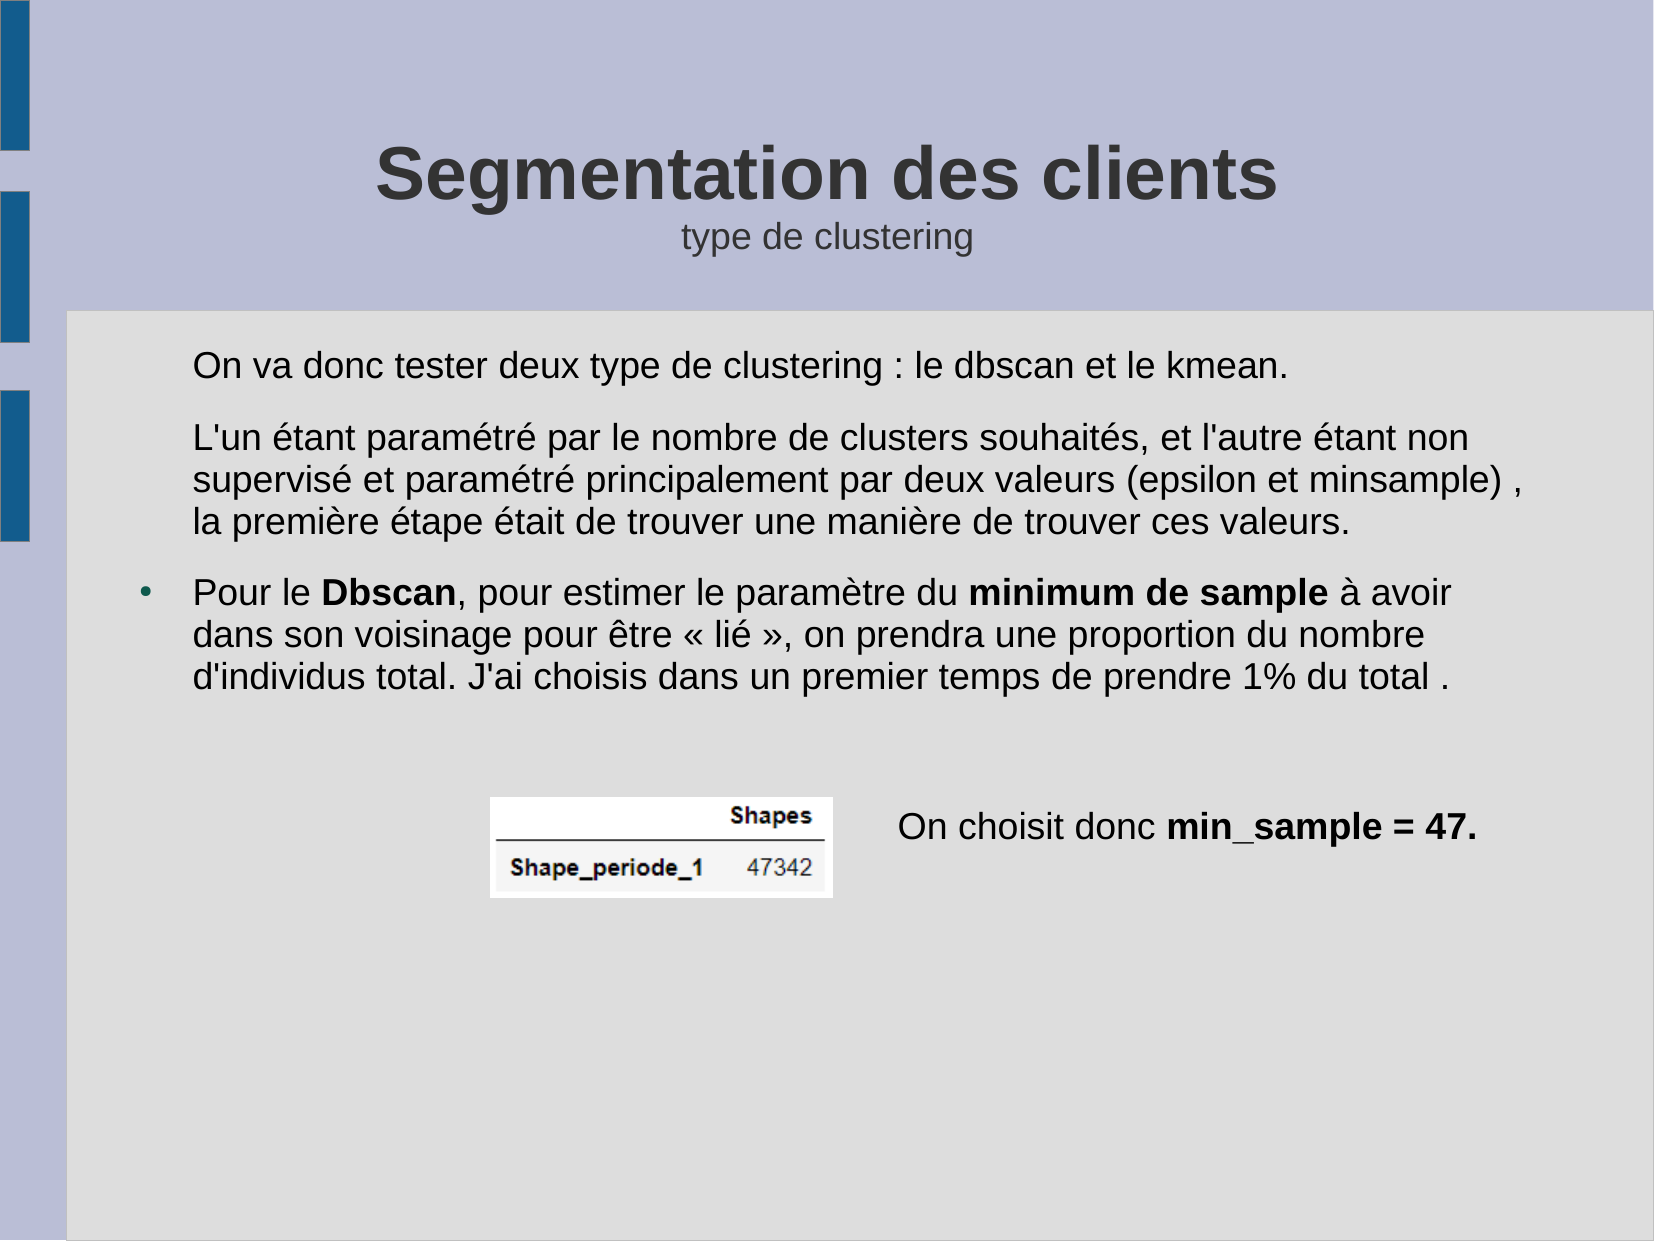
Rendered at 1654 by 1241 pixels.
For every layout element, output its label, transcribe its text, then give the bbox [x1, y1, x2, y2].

text_box On choisit donc min_sample = 47. [897, 805, 1595, 850]
list On va donc tester deux type de clustering : le dbscan et le kmean. L'un étant paramétré par le nombre de clusters souhaités, et l'autre étant non supervisé et paramétré principalement par deux valeurs (epsilon et minsample) , la première étape était de trouver une manière de trouver ces valeurs. Pour le Dbscan, pour estimer le paramètre du minimum de sample à avoir dans son voisinage pour être « lié », on prendra une proportion du nombre d'individus total. J'ai choisis dans un premier temps de prendre 1% du total . [121, 344, 1534, 1127]
picture [490, 797, 833, 898]
title Segmentation des clients type de clustering [121, 91, 1534, 299]
